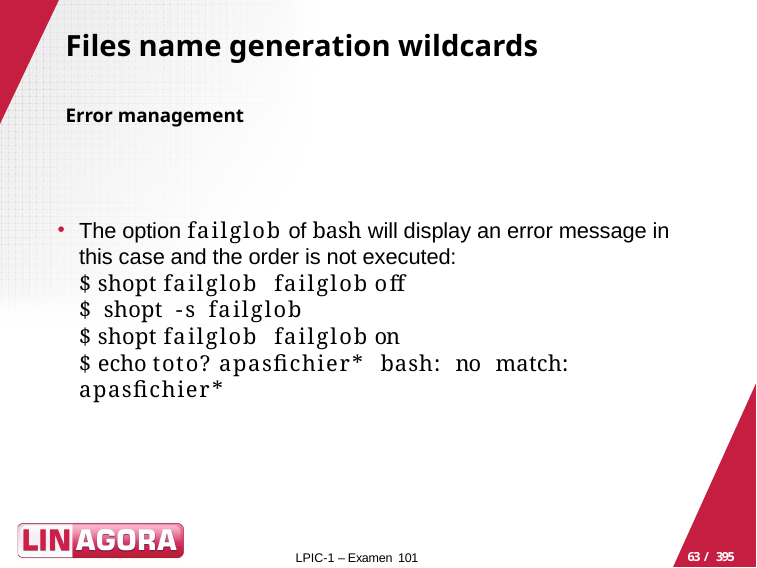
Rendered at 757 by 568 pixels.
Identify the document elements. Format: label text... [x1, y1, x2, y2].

picture [0, 0, 352, 352]
text_box Files name generation wildcards [63, 26, 697, 132]
text_box Error management The option failglob of bash will display an error message in this case and the order is not executed: $ shopt failglob failglob off $ shopt -s failglob $ shopt failglob failglob on $ echo toto? apasfichier* bash: no match: apasfichier* [55, 103, 680, 471]
text_box LPIC-1 – Examen 101 [293, 549, 420, 568]
text_box [17, 520, 184, 562]
text_box <numéro> / 395 [683, 549, 747, 568]
